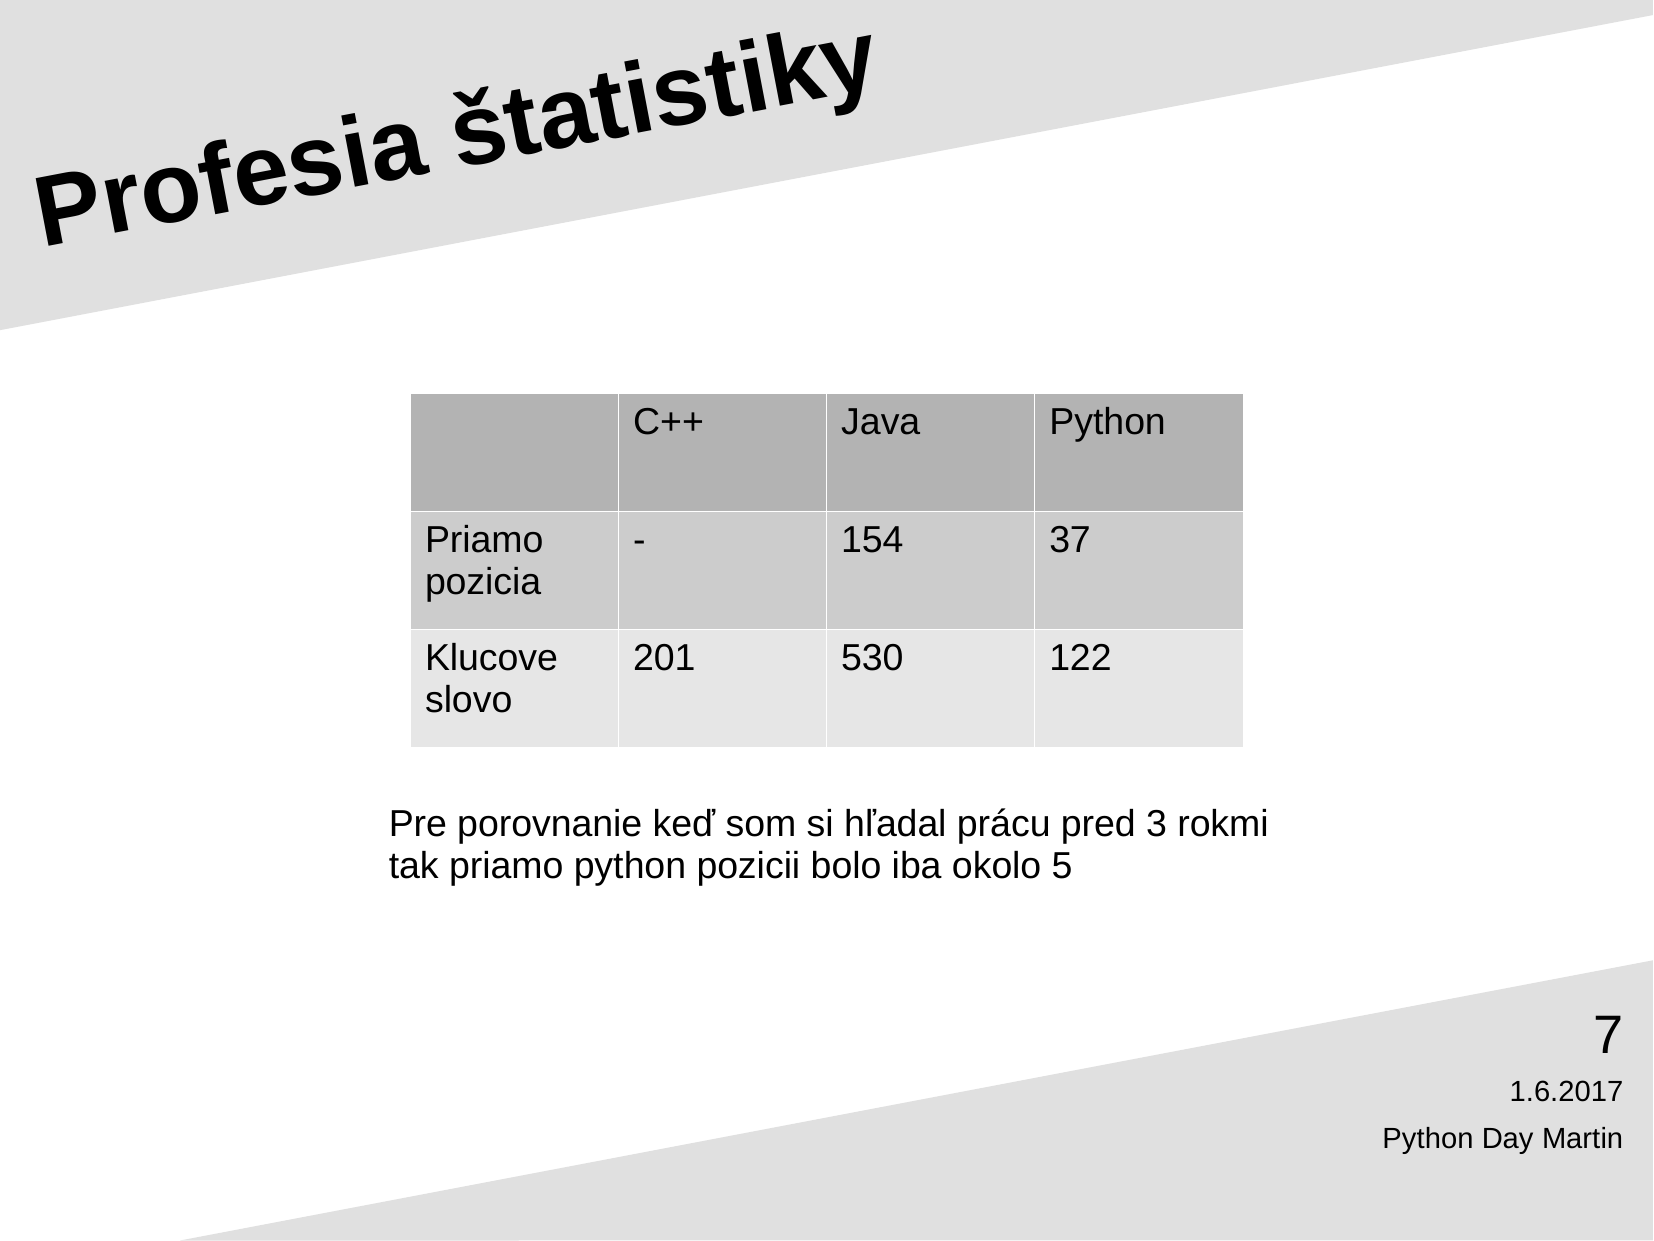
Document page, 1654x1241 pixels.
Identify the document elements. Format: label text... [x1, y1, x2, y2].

table_header C++ [619, 394, 826, 511]
table_cell 154 [827, 512, 1034, 629]
table_cell - [619, 512, 826, 629]
table_cell 37 [1035, 512, 1243, 629]
table_cell 201 [619, 630, 826, 747]
table_cell Klucove slovo [411, 630, 618, 747]
table_cell 530 [827, 630, 1034, 747]
table_header Java [827, 394, 1034, 511]
table_cell Priamo pozicia [411, 512, 618, 629]
table_header [411, 394, 618, 511]
title Profesia štatistiky [16, 0, 1518, 315]
text_box Pre porovnanie keď som si hľadal prácu pred 3 rokmi tak priamo python pozicii bolo iba okolo 5 [373, 795, 1285, 894]
table_cell 122 [1035, 630, 1243, 747]
table_header Python [1035, 394, 1243, 511]
